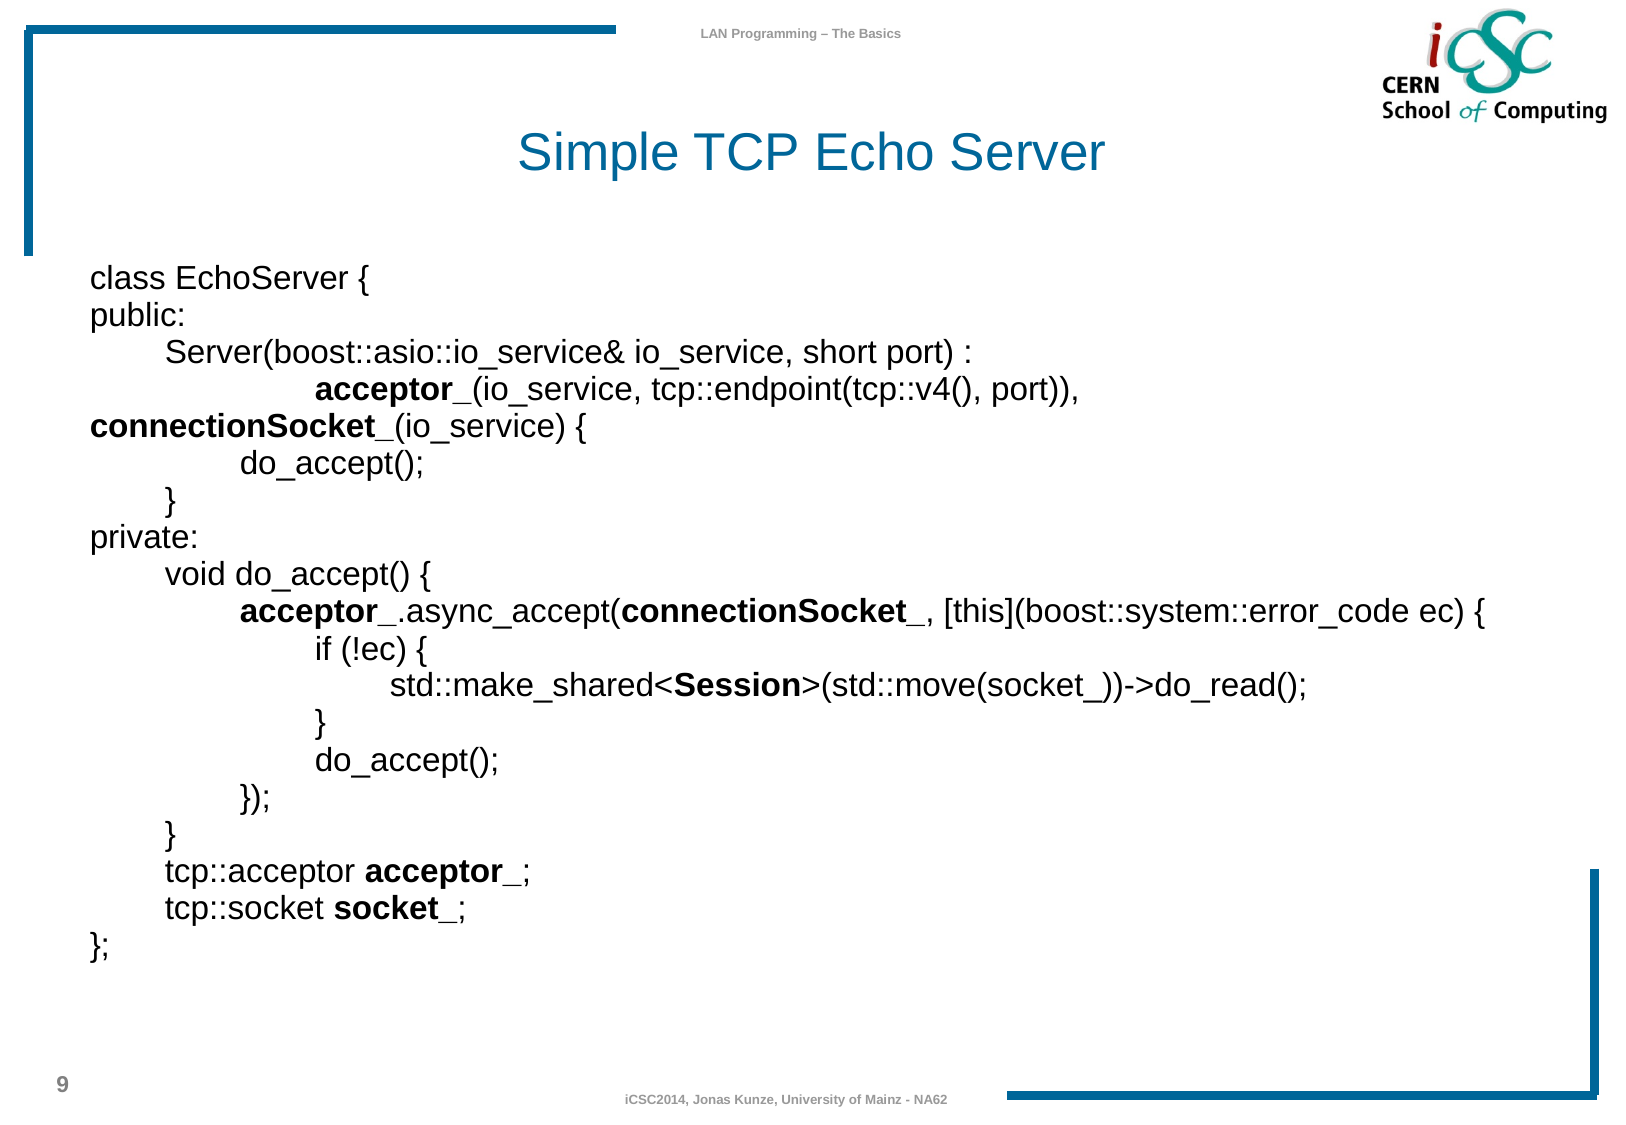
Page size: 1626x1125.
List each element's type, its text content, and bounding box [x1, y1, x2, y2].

picture [1381, 8, 1608, 125]
title Simple TCP Echo Server [81, 44, 1544, 233]
text_box class EchoServer { public: Server(boost::asio::io_service& io_service, short port) : acceptor_(io_service, tcp::endpoint(tcp::v4(), port)), connectionSocket_(io_service) { do_accept(); } private: void do_accept() { acceptor_.async_accept(connectionSocket_, [this](boost::system::error_code ec) { if (!ec) { std::make_shared<Session>(std::move(socket_))->do_read(); } do_accept(); }); } tcp::acceptor acceptor_; tcp::socket socket_; }; [75, 252, 1546, 1063]
